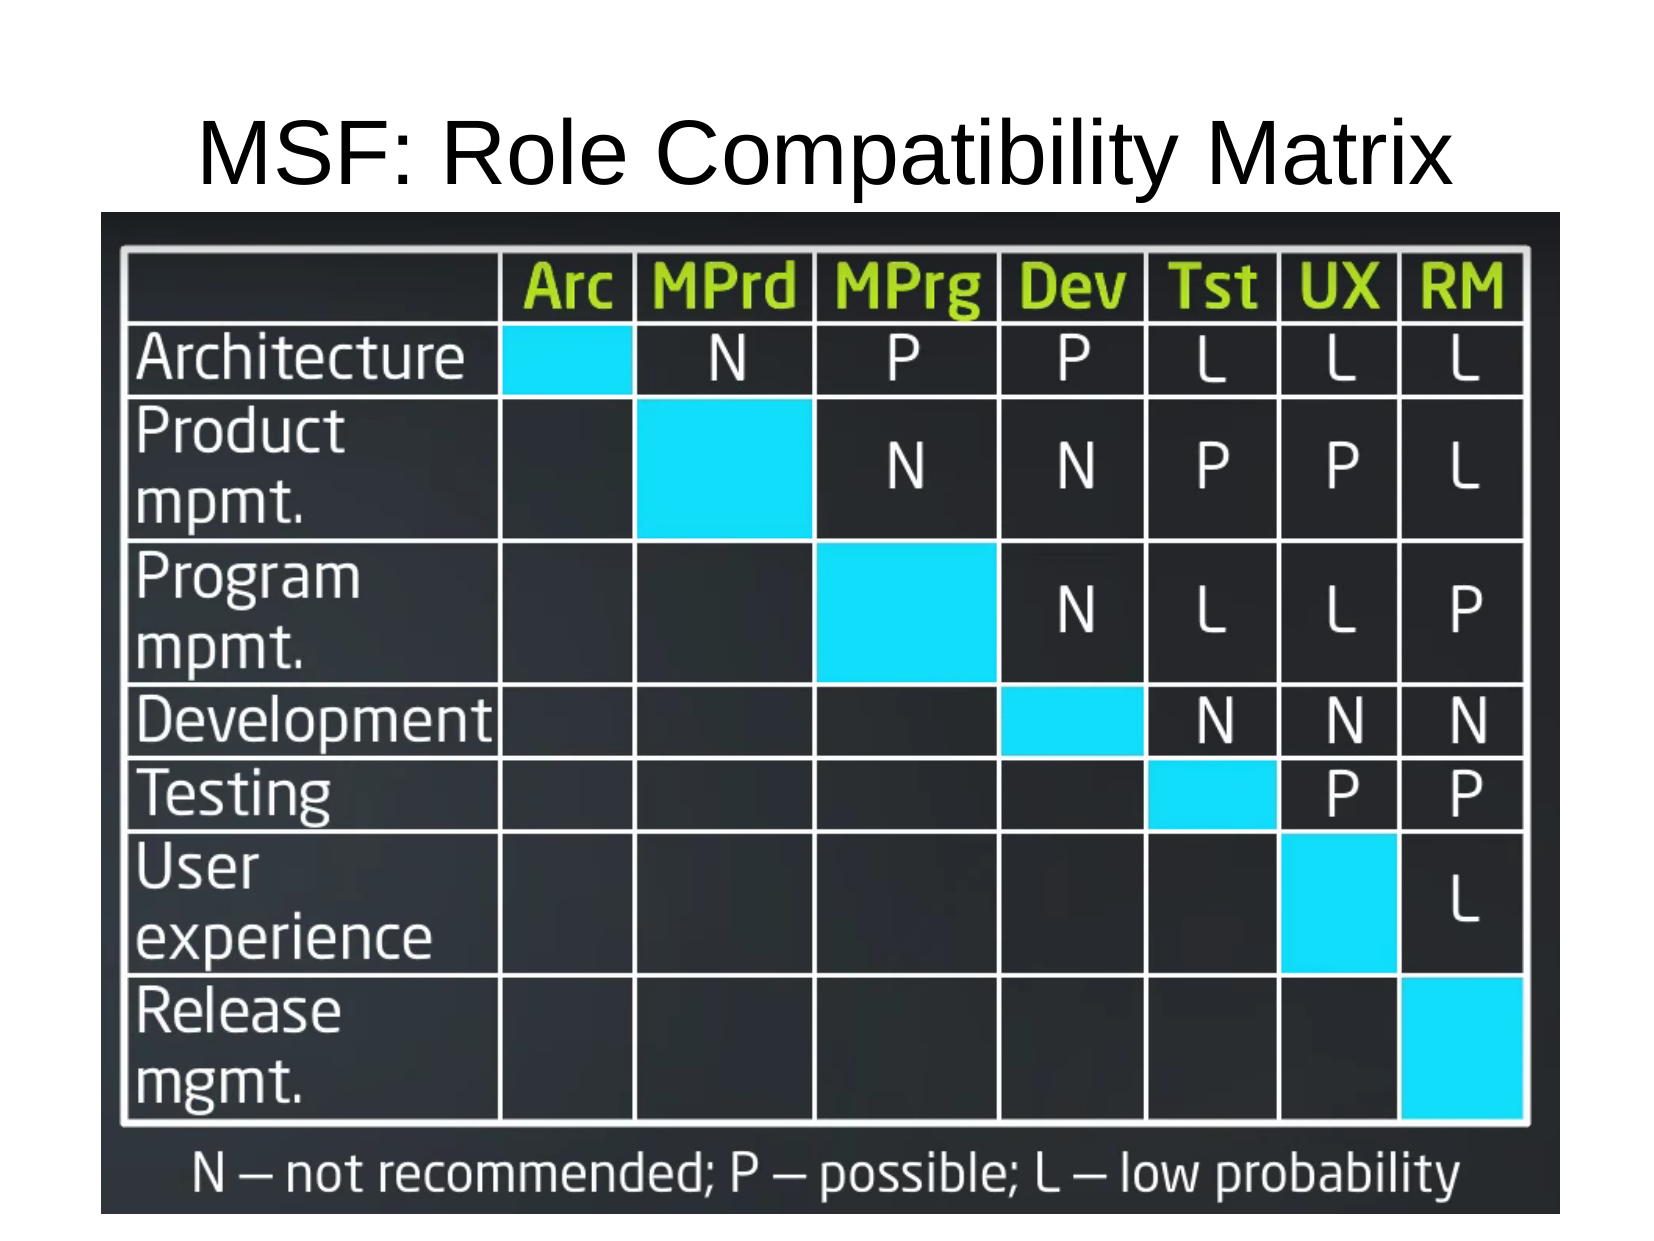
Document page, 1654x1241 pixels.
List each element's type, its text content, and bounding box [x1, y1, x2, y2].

picture [101, 212, 1560, 1214]
title MSF: Role Compatibility Matrix [82, 49, 1571, 257]
